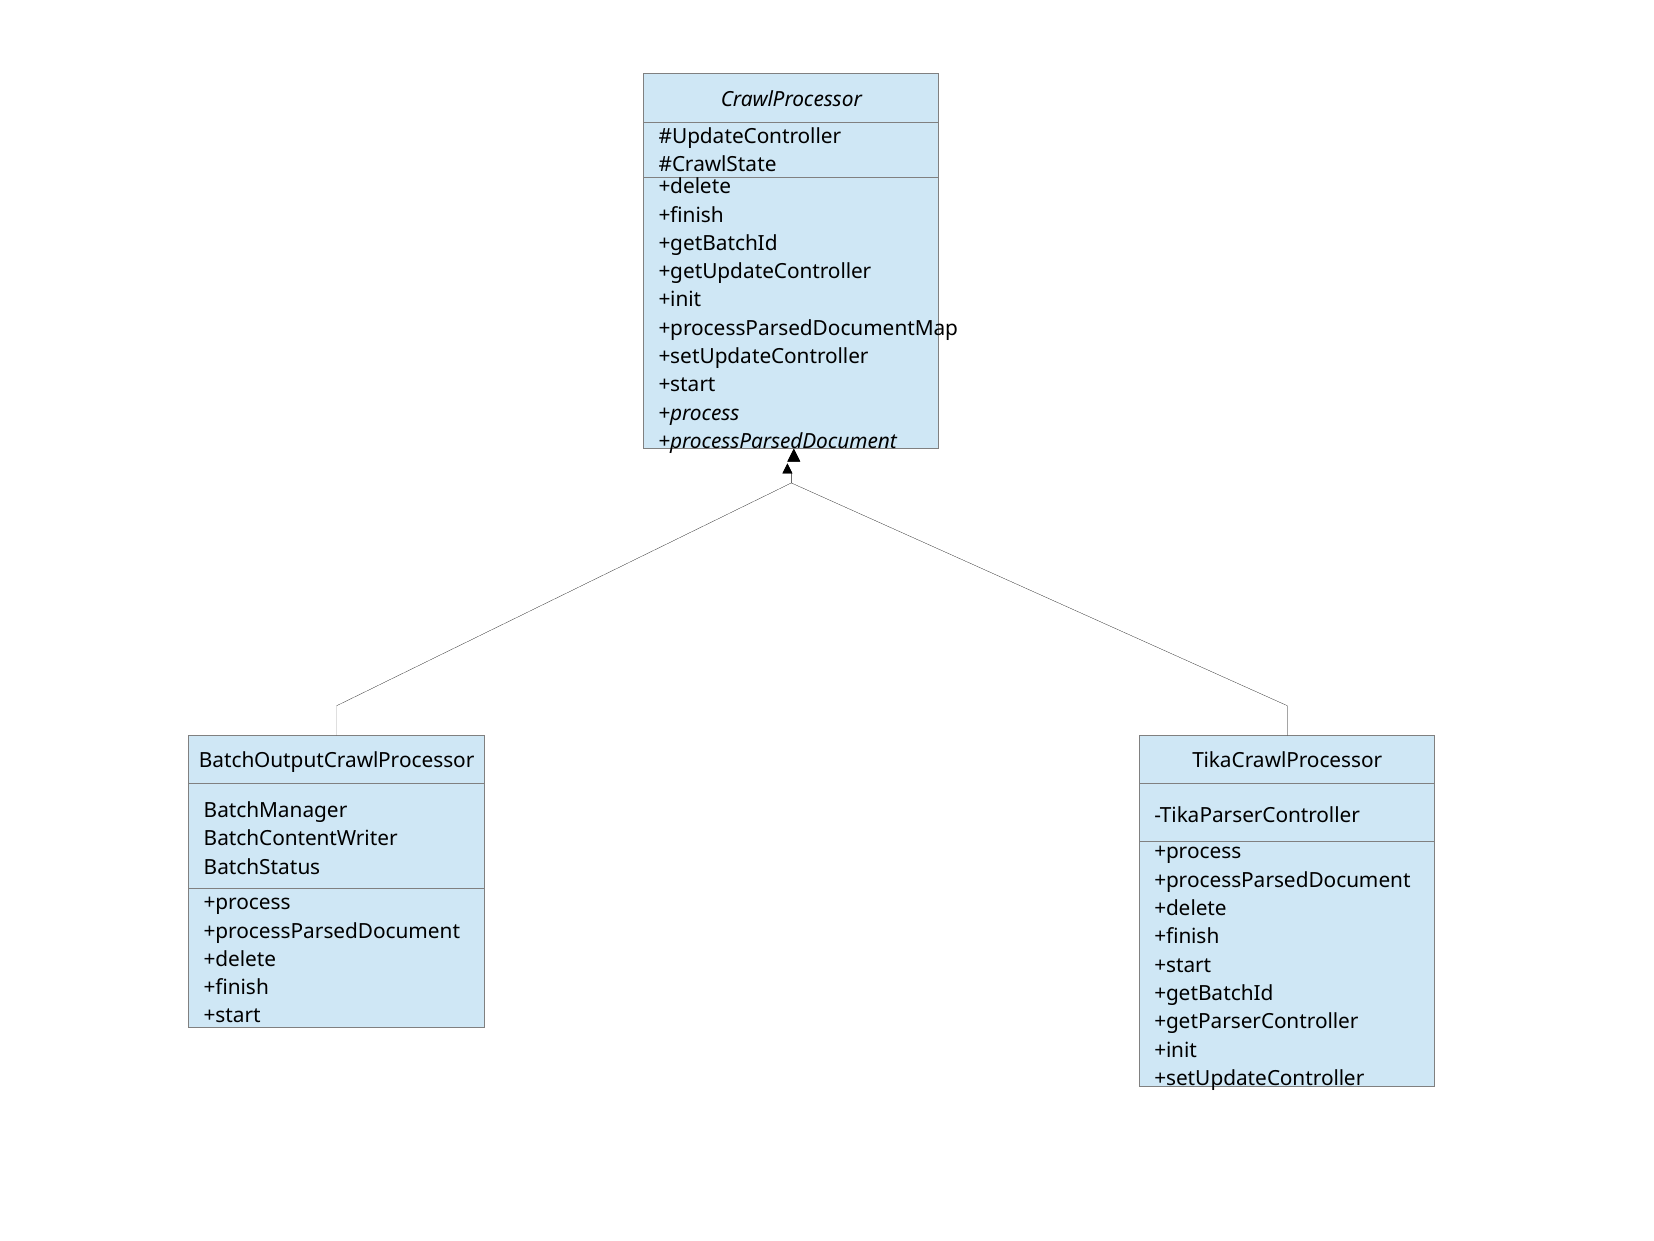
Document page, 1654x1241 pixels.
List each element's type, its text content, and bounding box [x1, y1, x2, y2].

text_box CrawlProcessor [643, 73, 939, 123]
text_box #UpdateController #CrawlState [643, 123, 939, 177]
text_box -TikaParserController [1139, 784, 1435, 841]
text_box +process +processParsedDocument +delete +finish +start +getBatchId +getParserController +init +setUpdateController [1139, 841, 1435, 1087]
text_box BatchOutputCrawlProcessor [188, 735, 485, 784]
text_box BatchManager BatchContentWriter BatchStatus [188, 784, 485, 888]
text_box TikaCrawlProcessor [1139, 735, 1435, 784]
text_box +delete +finish +getBatchId +getUpdateController +init +processParsedDocumentMap +setUpdateController +start +process +processParsedDocument [643, 177, 939, 449]
text_box +process +processParsedDocument +delete +finish +start [188, 888, 485, 1028]
